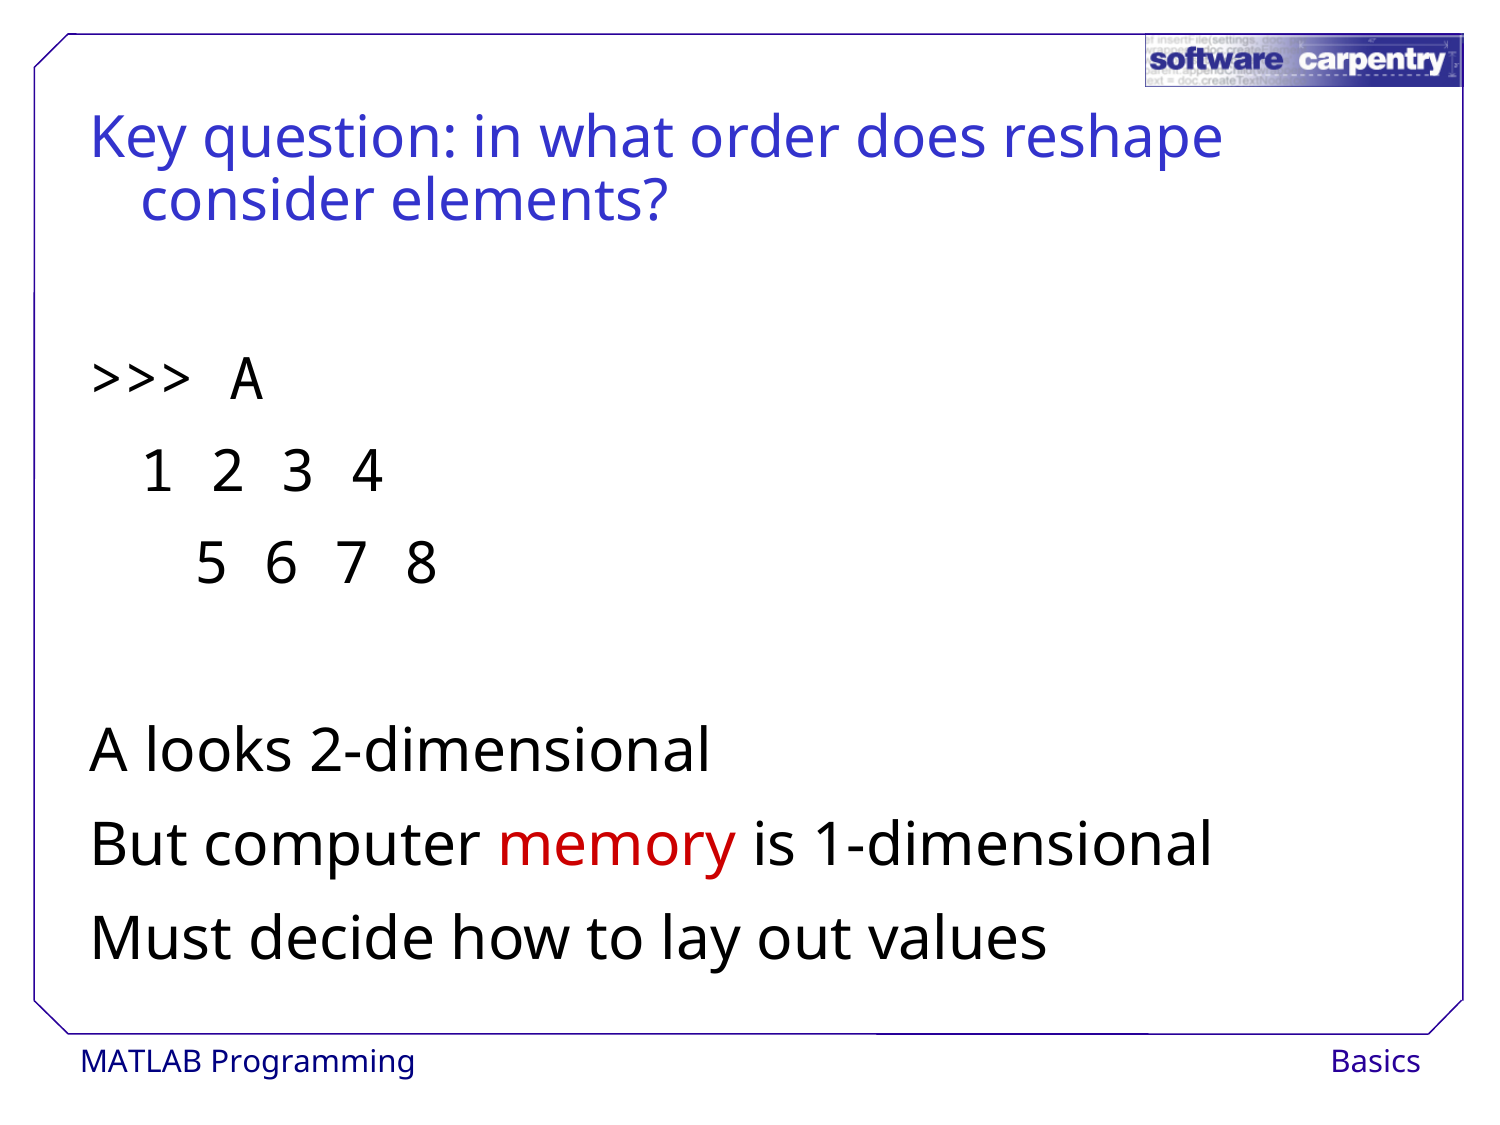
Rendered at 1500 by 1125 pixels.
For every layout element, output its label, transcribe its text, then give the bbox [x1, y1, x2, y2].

list Key question: in what order does reshape consider elements? >>> A 1 2 3 4 5 6 7 8 A looks 2-dimensional But computer memory is 1-dimensional Must decide how to lay out values [75, 99, 1426, 1013]
picture [1145, 33, 1464, 87]
